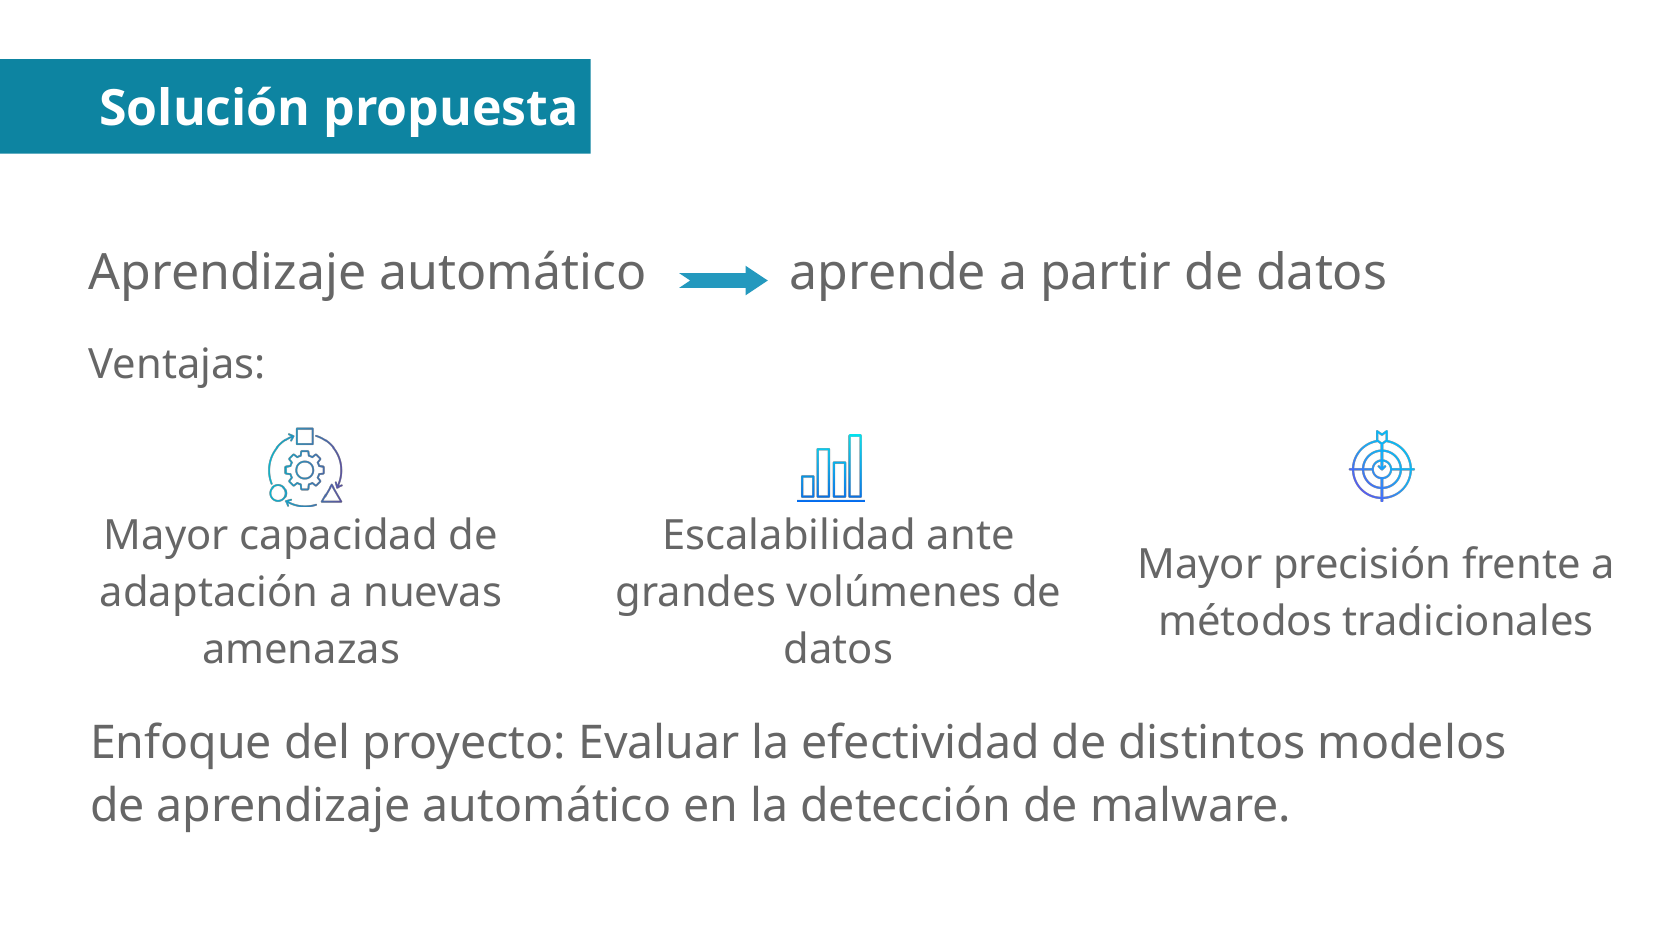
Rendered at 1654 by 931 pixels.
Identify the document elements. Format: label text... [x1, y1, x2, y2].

title Solución propuesta [0, 47, 579, 166]
picture [797, 434, 865, 502]
list Enfoque del proyecto: Evaluar la efectividad de distintos modelos de aprendizaje automático en la detección de malware. [90, 708, 1537, 886]
text_box [679, 265, 768, 296]
list Mayor precisión frente a métodos tradicionales [1127, 501, 1625, 680]
picture [1345, 430, 1418, 502]
list Escalabilidad ante grandes volúmenes de datos [590, 501, 1087, 680]
list Mayor capacidad de adaptación a nuevas amenazas [53, 501, 550, 680]
picture [265, 427, 345, 507]
list Aprendizaje automático aprende a partir de datos Ventajas: [88, 236, 1536, 414]
